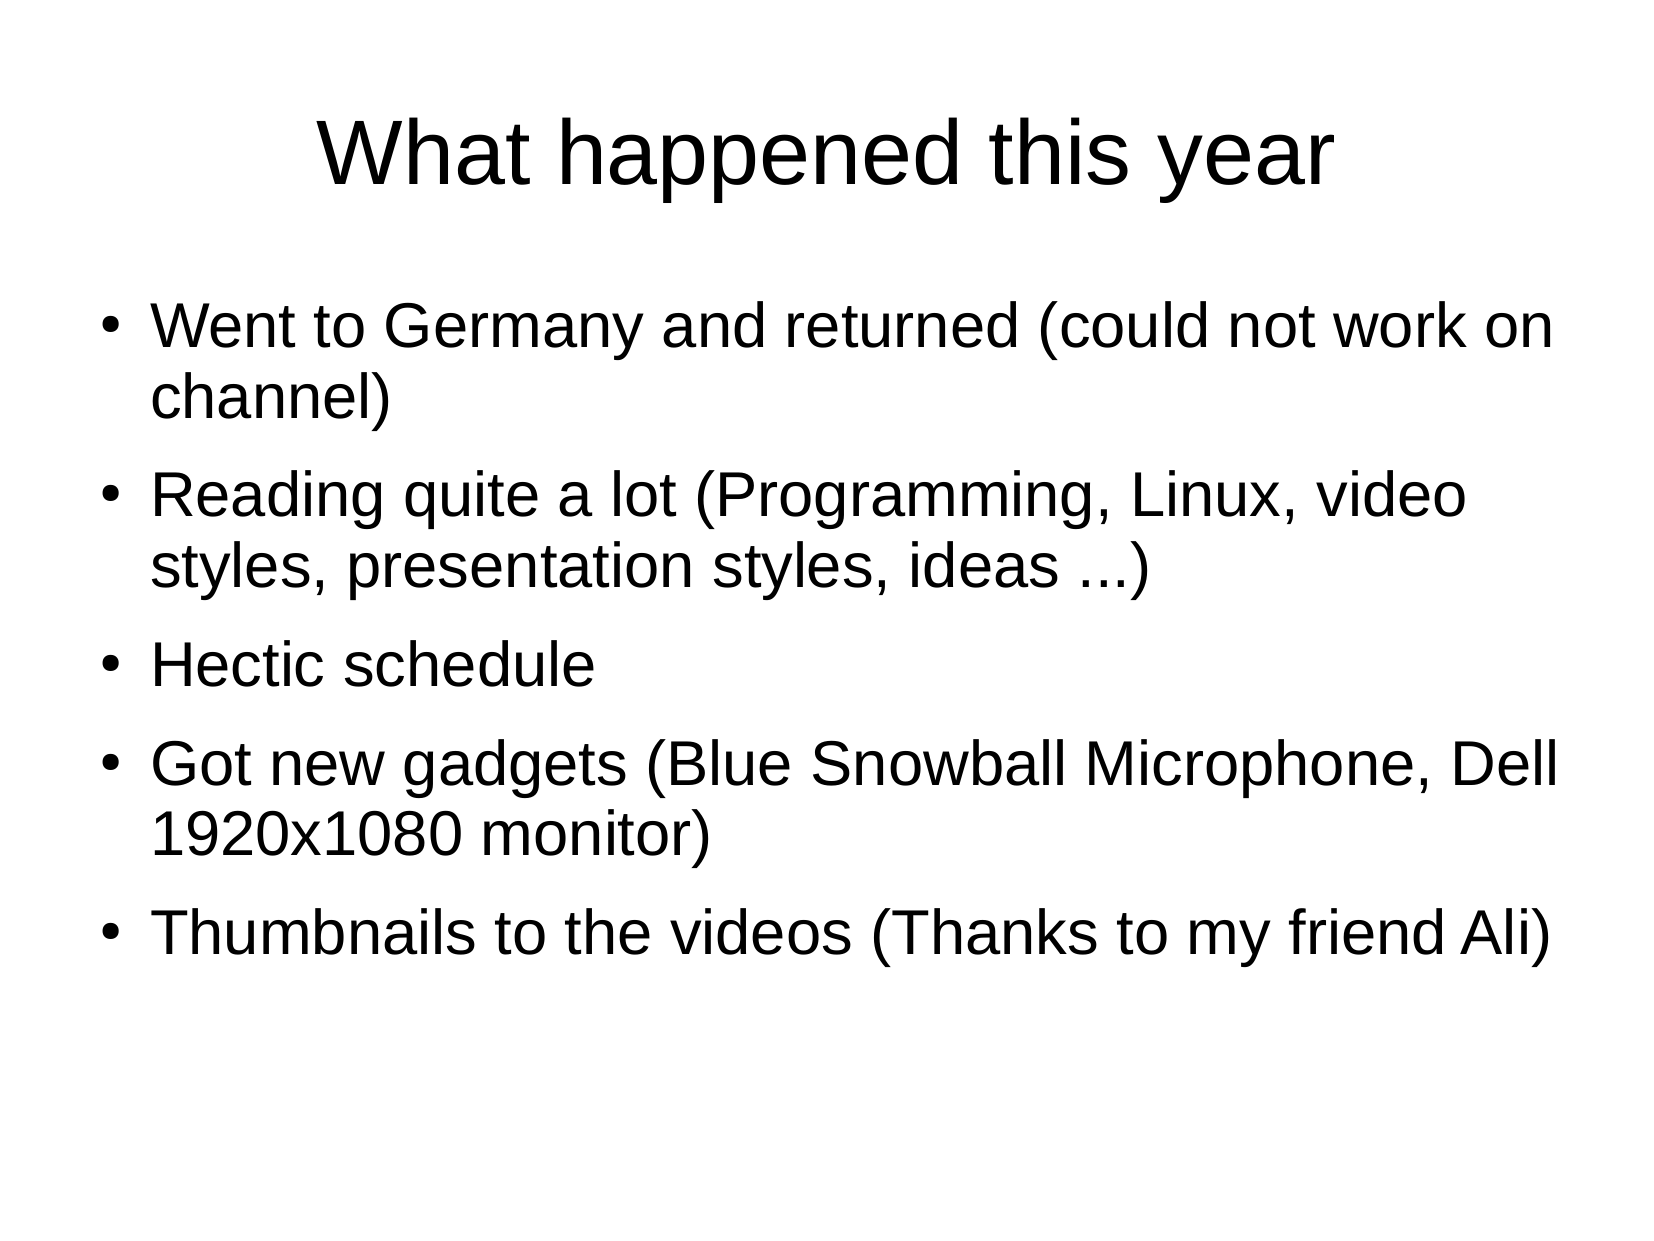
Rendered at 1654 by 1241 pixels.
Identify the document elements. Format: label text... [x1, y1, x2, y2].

title What happened this year [82, 49, 1571, 257]
list Went to Germany and returned (could not work on channel) Reading quite a lot (Programming, Linux, video styles, presentation styles, ideas ...) Hectic schedule Got new gadgets (Blue Snowball Microphone, Dell 1920x1080 monitor) Thumbnails to the videos (Thanks to my friend Ali) [82, 290, 1571, 1010]
